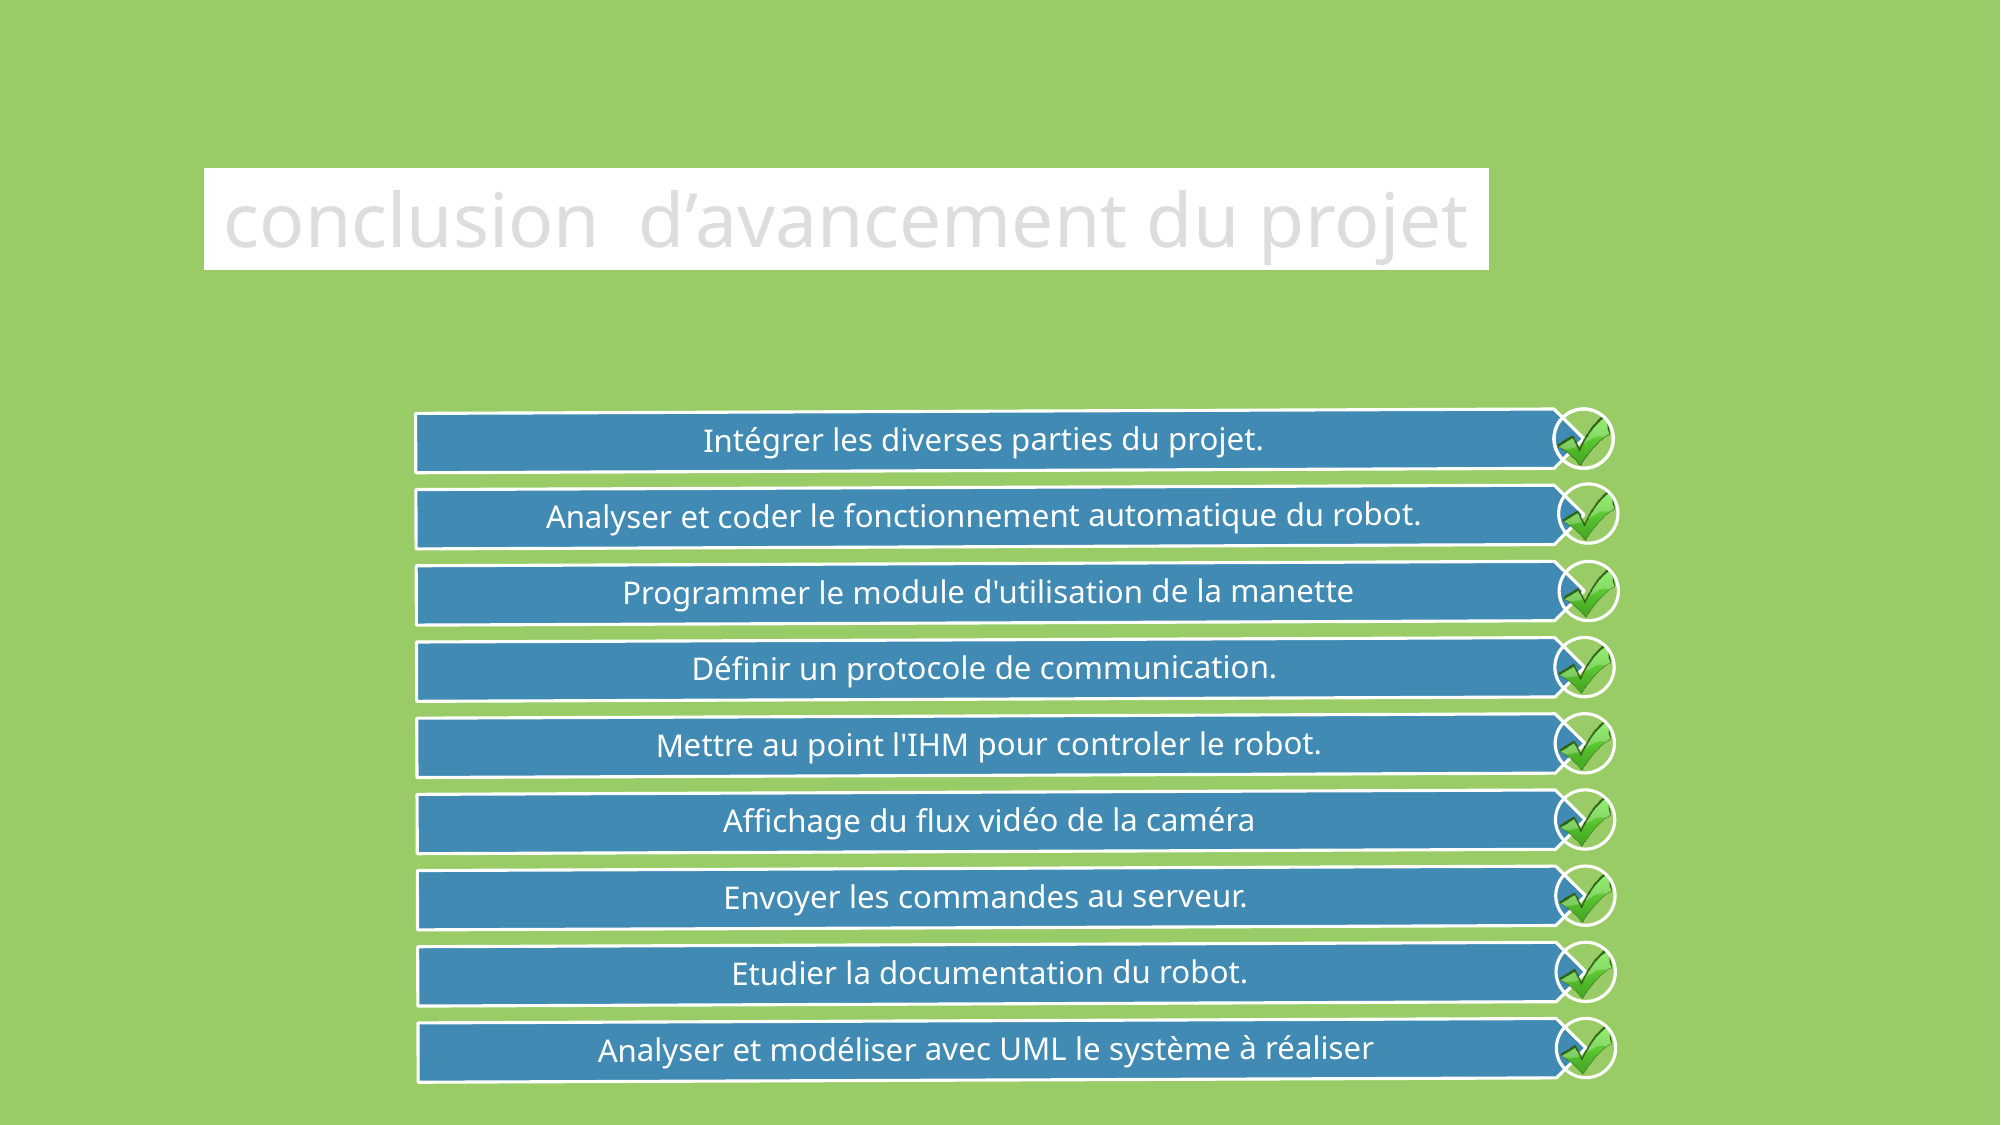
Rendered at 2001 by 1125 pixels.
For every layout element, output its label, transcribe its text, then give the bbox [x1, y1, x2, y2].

text_box [1553, 408, 1614, 469]
text_box Affichage du flux vidéo de la caméra [417, 789, 1564, 854]
text_box Analyser et coder le fonctionnement automatique du robot. [415, 485, 1565, 549]
text_box [1558, 483, 1618, 544]
text_box Intégrer les diverses parties du projet. [415, 409, 1563, 473]
text_box Envoyer les commandes au serveur. [417, 866, 1564, 930]
text_box [1554, 637, 1615, 697]
text_box [1556, 942, 1616, 1002]
text_box [1559, 561, 1619, 621]
text_box Mettre au point l'IHM pour controler le robot. [416, 713, 1564, 778]
text_box [1556, 1018, 1616, 1078]
title conclusion d’avancement du projet [189, 159, 1627, 276]
text_box [1555, 713, 1615, 773]
text_box [1555, 866, 1616, 926]
text_box Programmer le module d'utilisation de la manette [416, 561, 1566, 626]
text_box Analyser et modéliser avec UML le système à réaliser [417, 1018, 1565, 1083]
text_box Etudier la documentation du robot. [417, 942, 1564, 1007]
text_box Définir un protocole de communication. [416, 637, 1563, 702]
text_box [1555, 789, 1615, 850]
